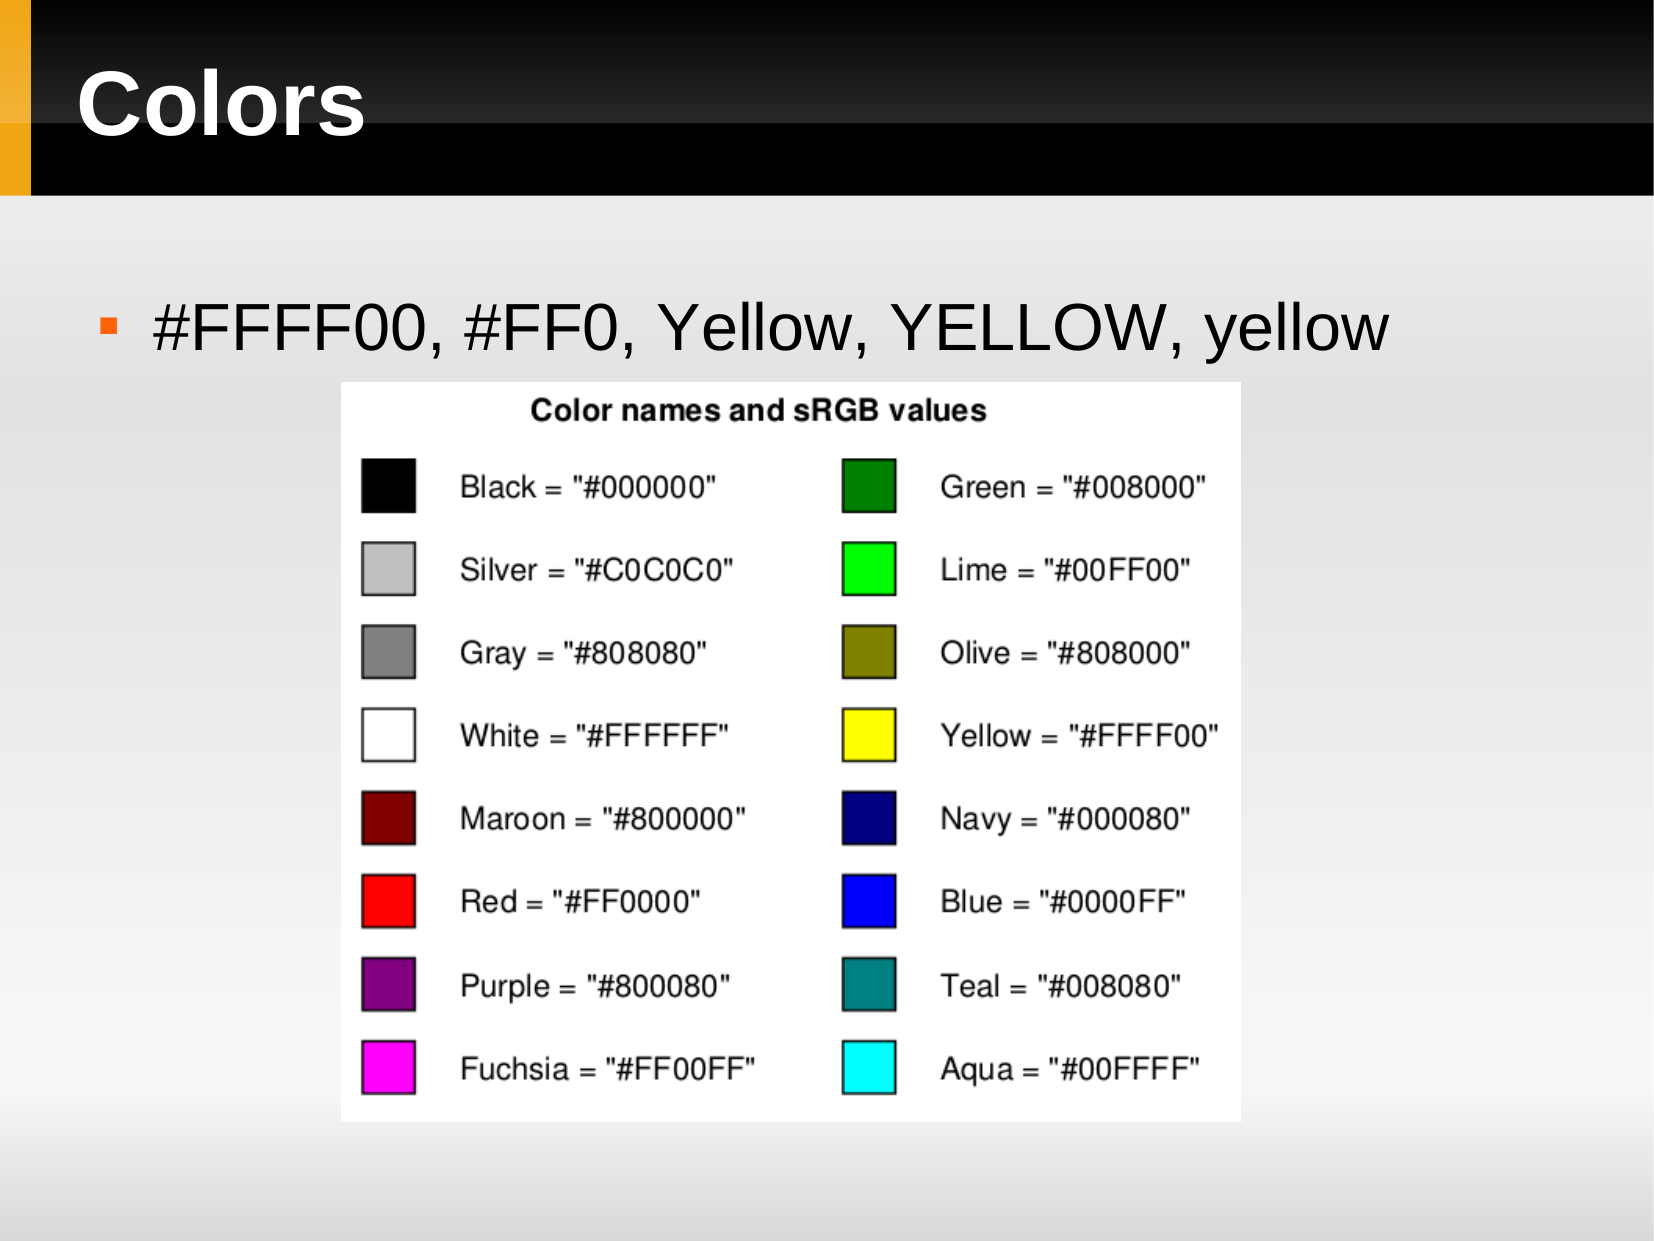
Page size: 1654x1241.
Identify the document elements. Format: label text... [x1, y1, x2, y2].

picture [0, 0, 1654, 1241]
list #FFFF00, #FF0, Yellow, YELLOW, yellow [82, 290, 1571, 1109]
title Colors [76, 0, 1565, 208]
